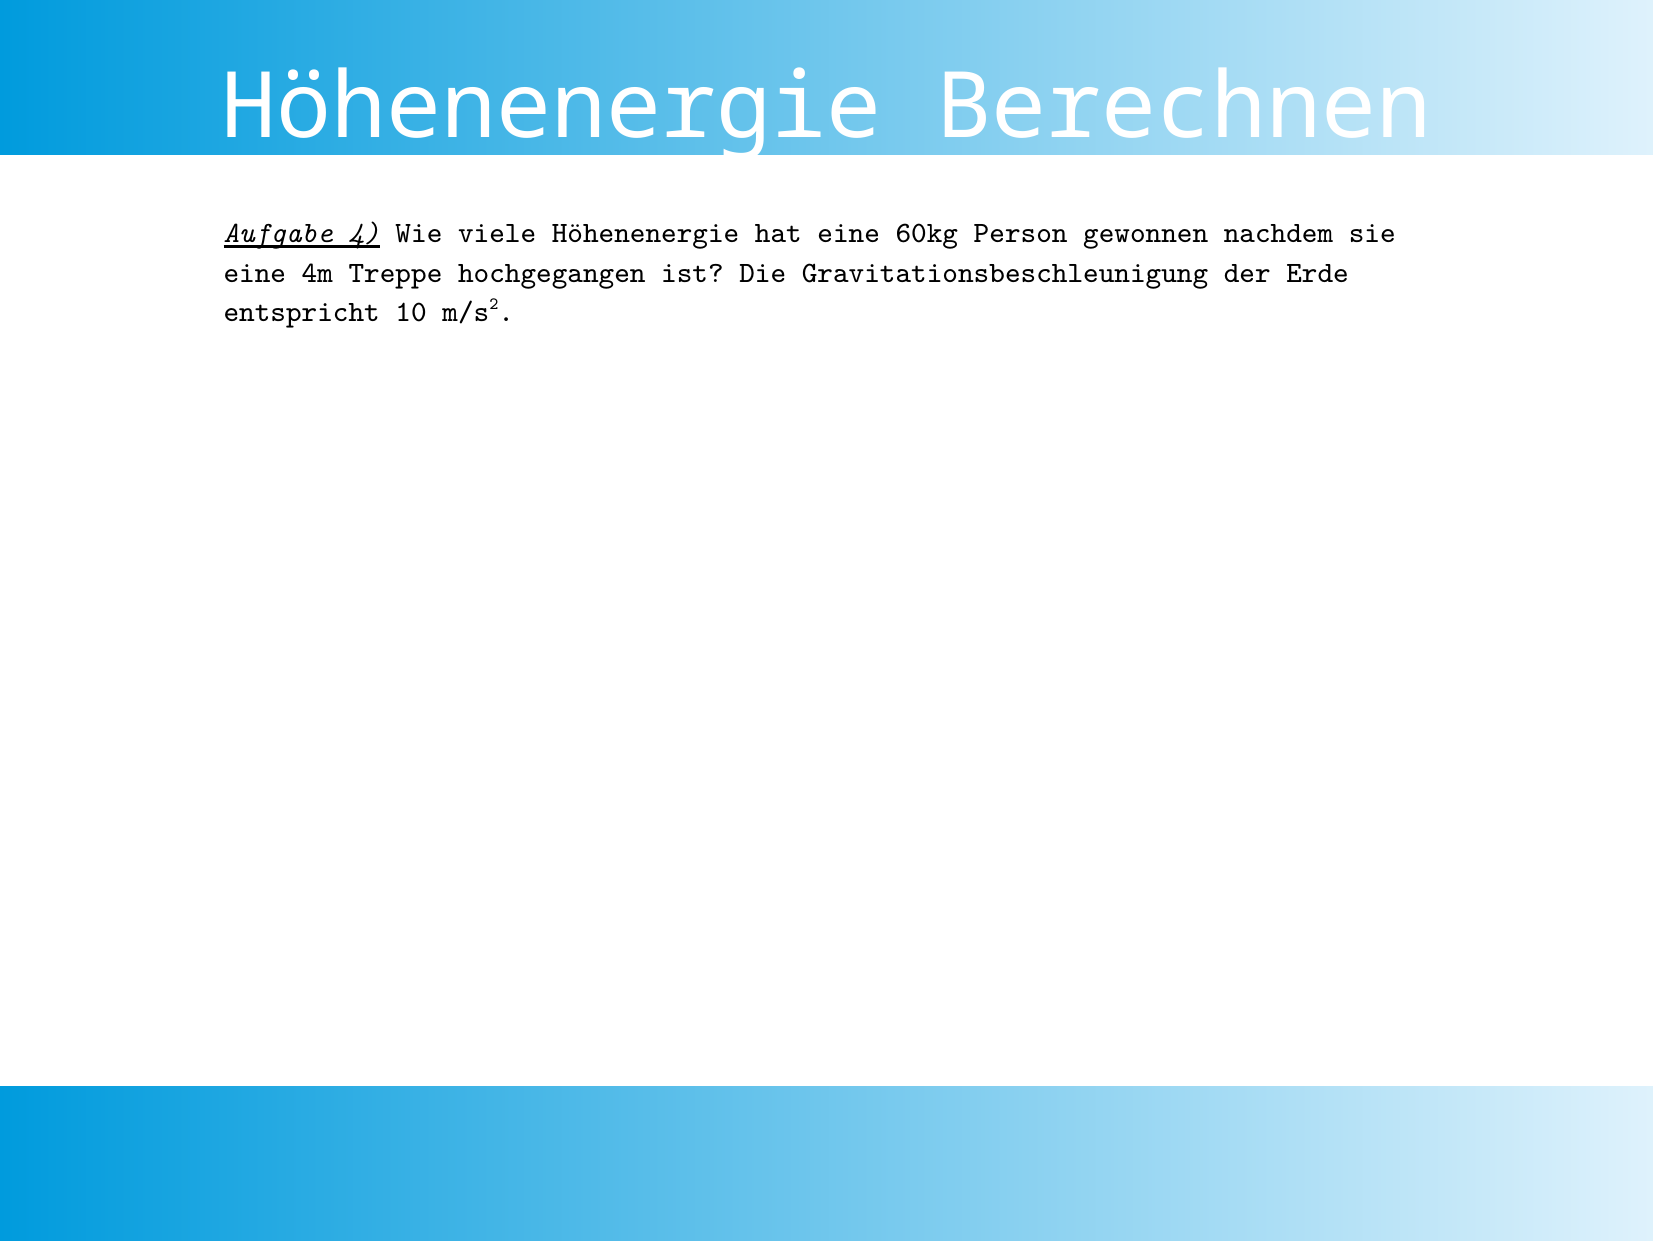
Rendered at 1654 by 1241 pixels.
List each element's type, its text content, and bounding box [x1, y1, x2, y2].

picture [82, 177, 1562, 355]
title Höhenenergie Berechnen [82, 40, 1571, 163]
